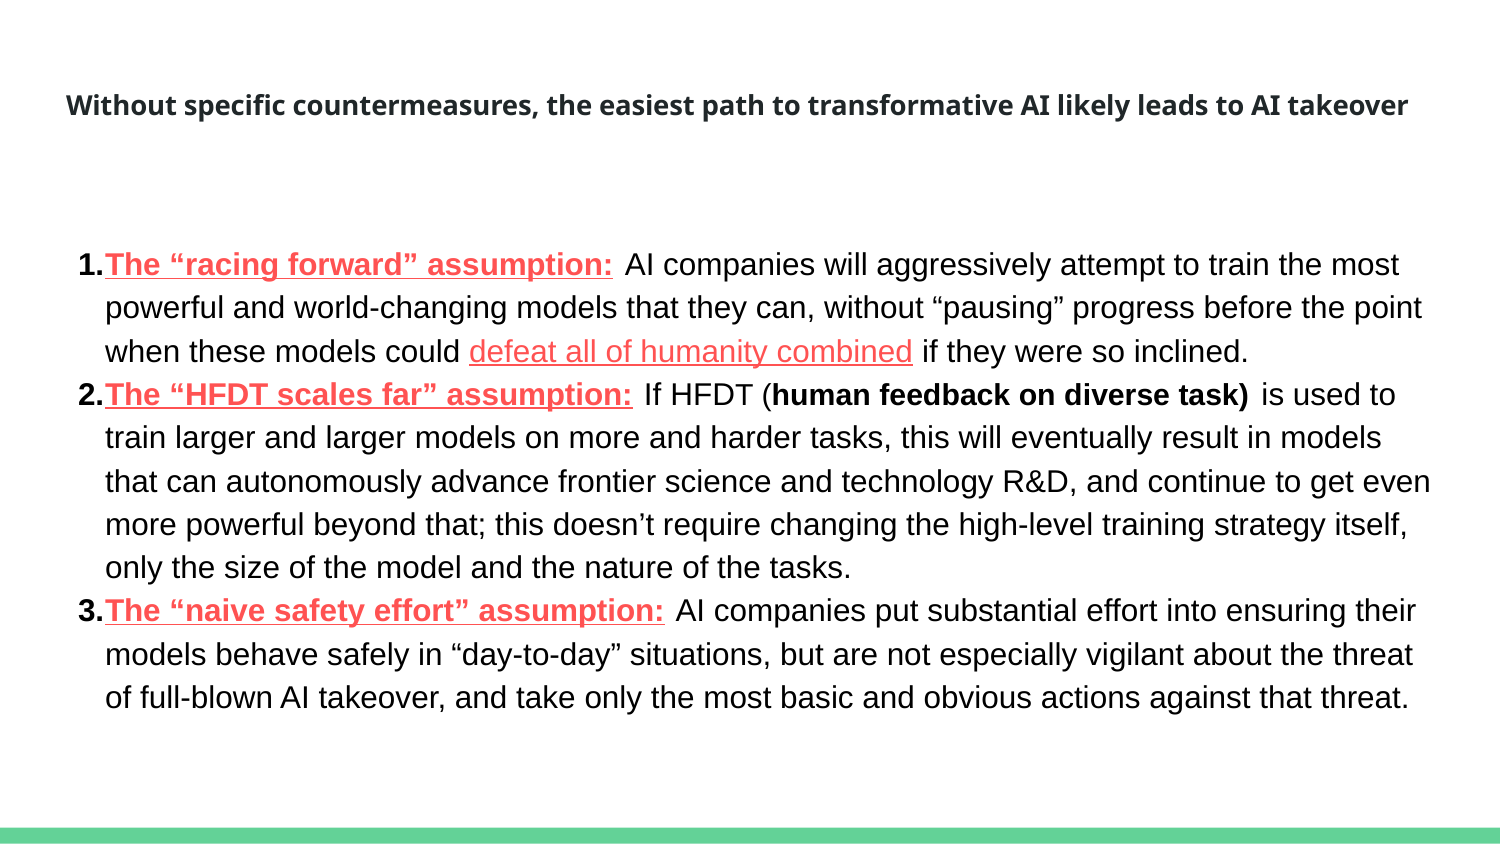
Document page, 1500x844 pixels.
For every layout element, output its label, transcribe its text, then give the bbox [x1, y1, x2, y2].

list The “racing forward” assumption: AI companies will aggressively attempt to train the most powerful and world-changing models that they can, without “pausing” progress before the point when these models could defeat all of humanity combined if they were so inclined. The “HFDT scales far” assumption: If HFDT (human feedback on diverse task) is used to train larger and larger models on more and harder tasks, this will eventually result in models that can autonomously advance frontier science and technology R&D, and continue to get even more powerful beyond that; this doesn’t require changing the high-level training strategy itself, only the size of the model and the nature of the tasks. The “naive safety effort” assumption: AI companies put substantial effort into ensuring their models behave safely in “day-to-day” situations, but are not especially vigilant about the threat of full-blown AI takeover, and take only the most basic and obvious actions against that threat. [51, 223, 1449, 750]
title Without specific countermeasures, the easiest path to transformative AI likely leads to AI takeover [51, 72, 1449, 167]
